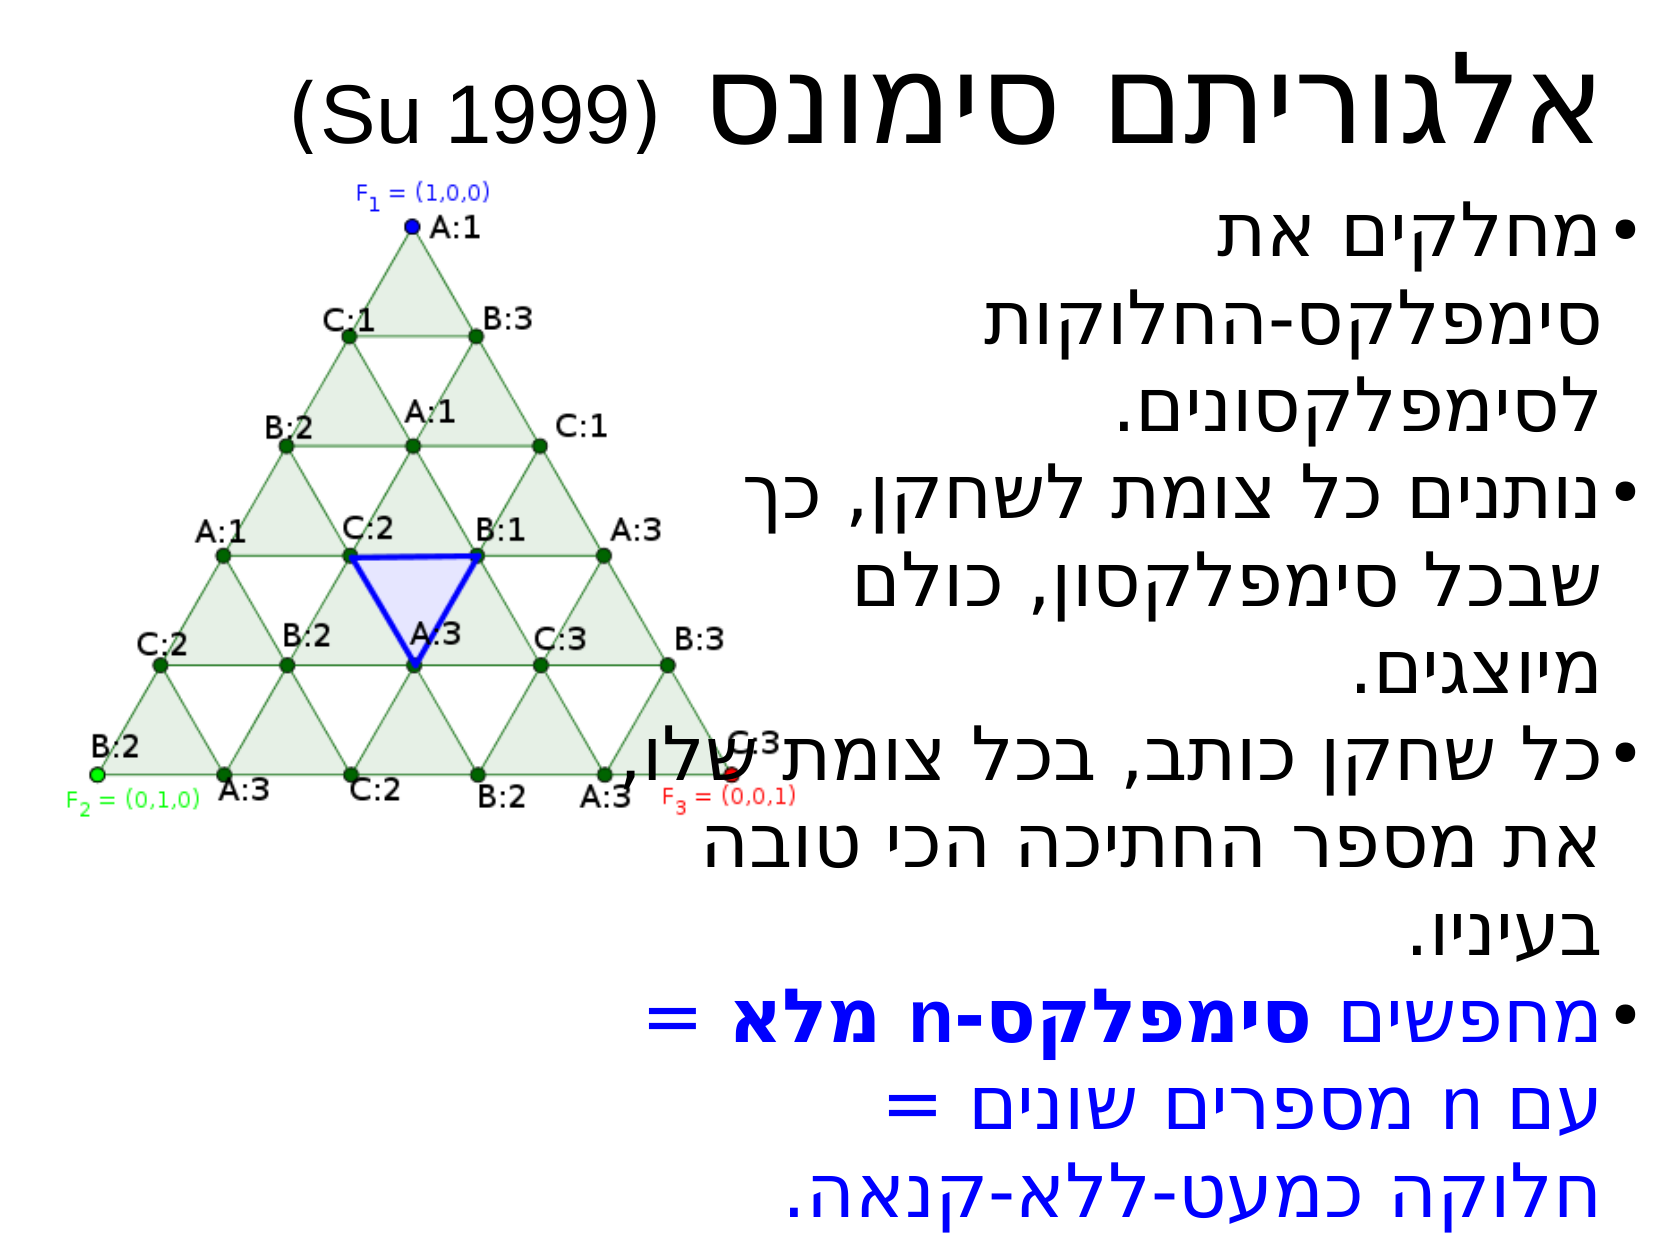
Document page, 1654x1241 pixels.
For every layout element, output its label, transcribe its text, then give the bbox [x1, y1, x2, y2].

text_box מחלקים את סימפלקס-החלוקות לסימפלקסונים. נותנים כל צומת לשחקן, כך שבכל סימפלקסון, כולם מיוצגים. כל שחקן כותב, בכל צומת שלו, את מספר החתיכה הכי טובה בעיניו. מחפשים סימפלקס-n מלא = עם n מספרים שונים = חלוקה כמעט-ללא-קנאה. נוכיח באינדוקציה על n שקיים מספר איזוגי של סימפלקס-n-מלא. [600, 180, 1654, 1231]
title אלגוריתם סימונס (Su 1999) [30, 7, 1654, 181]
picture [42, 167, 811, 855]
